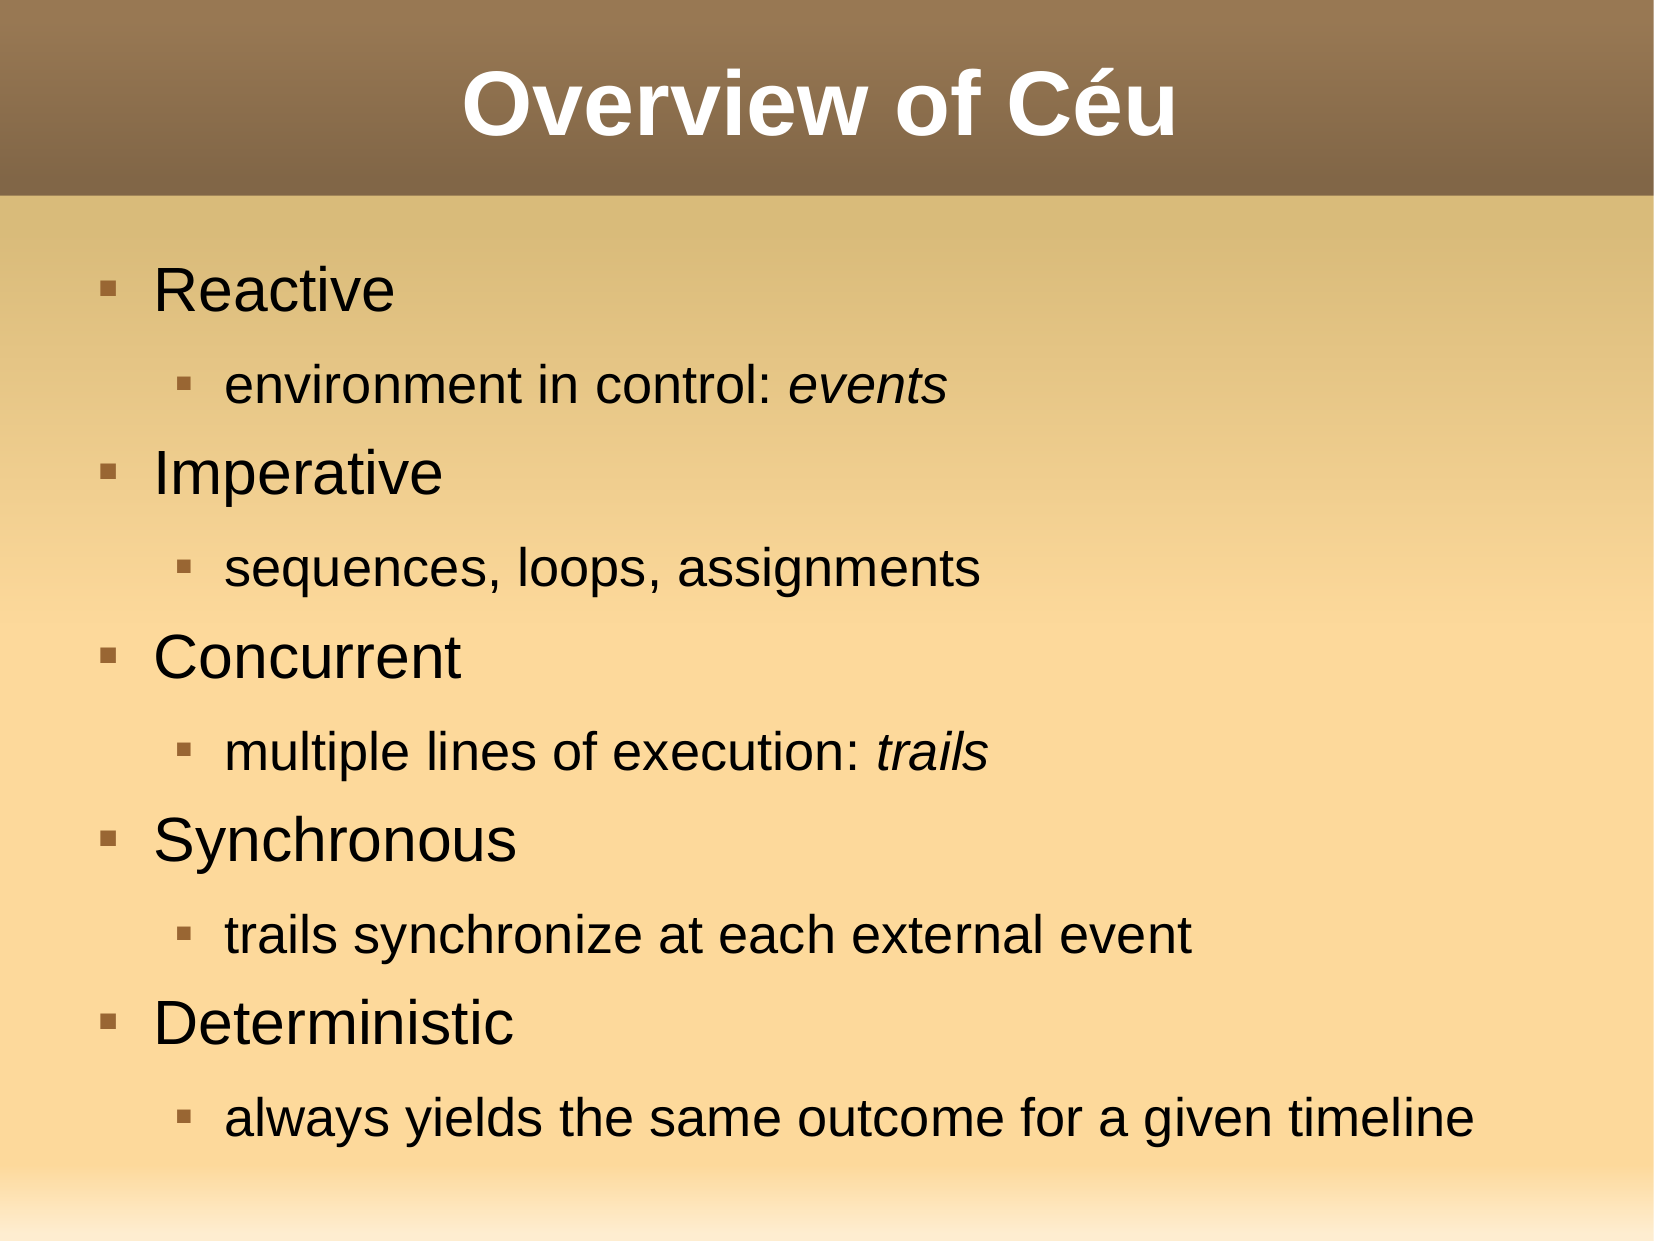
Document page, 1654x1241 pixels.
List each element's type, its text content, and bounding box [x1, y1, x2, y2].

list Reactive environment in control: events Imperative sequences, loops, assignments Concurrent multiple lines of execution: trails Synchronous trails synchronize at each external event Deterministic always yields the same outcome for a given timeline [82, 254, 1571, 1149]
picture [0, 0, 1654, 1241]
title Overview of Céu [76, 0, 1565, 208]
